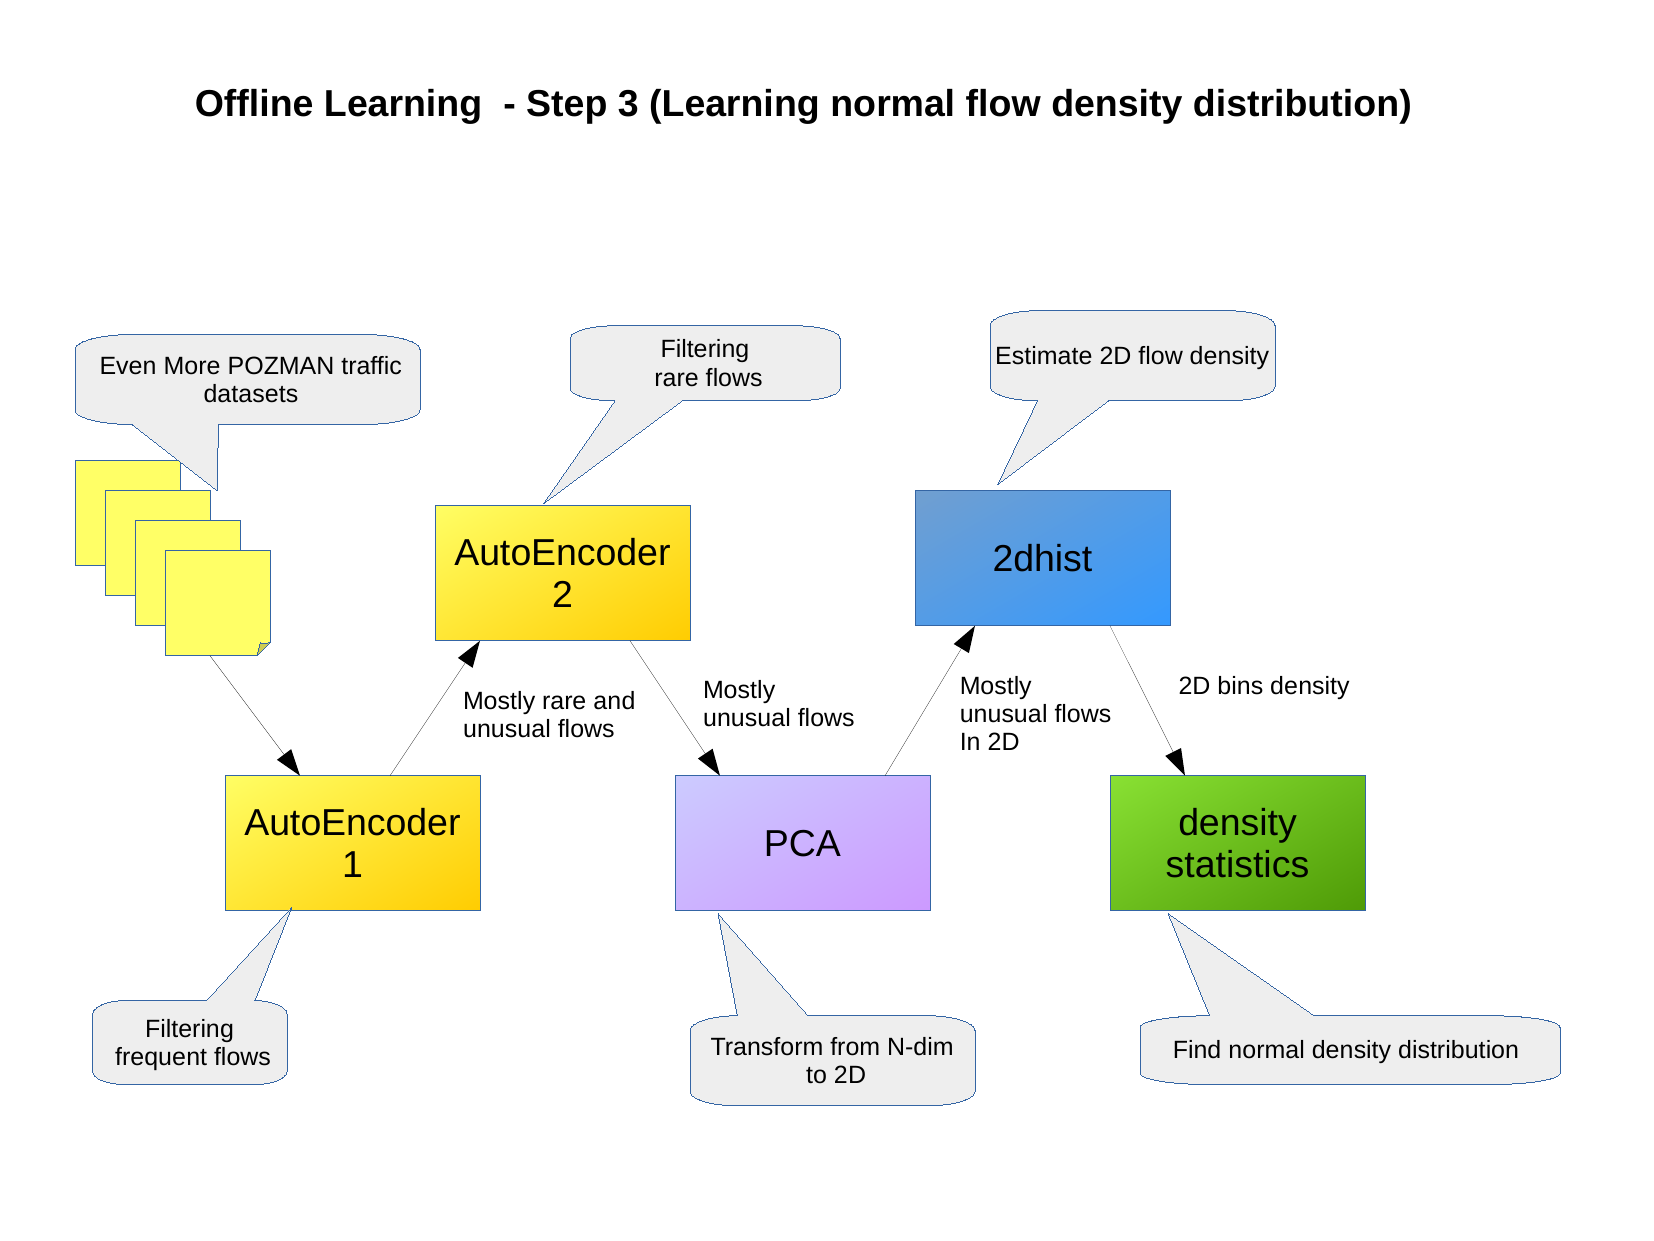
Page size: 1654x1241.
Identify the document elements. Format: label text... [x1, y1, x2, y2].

text_box AutoEncoder 2 [435, 505, 691, 641]
text_box PCA [675, 775, 931, 911]
text_box Even More POZMAN traffic datasets [75, 334, 421, 491]
text_box Mostly rare and unusual flows [448, 679, 658, 751]
text_box Filtering frequent flows [92, 907, 292, 1085]
text_box Mostly unusual flows In 2D [945, 664, 1127, 764]
text_box Transform from N-dim to 2D [690, 913, 976, 1106]
text_box Estimate 2D flow density [990, 310, 1276, 485]
text_box [75, 460, 271, 656]
text_box density statistics [1110, 775, 1366, 911]
text_box Mostly unusual flows [688, 668, 871, 740]
text_box 2dhist [915, 490, 1171, 626]
text_box Find normal density distribution [1140, 913, 1561, 1085]
text_box 2D bins density [1163, 664, 1366, 708]
text_box Filtering rare flows [543, 325, 841, 504]
text_box Offline Learning - Step 3 (Learning normal flow density distribution) [180, 75, 1429, 132]
text_box AutoEncoder 1 [225, 775, 481, 911]
